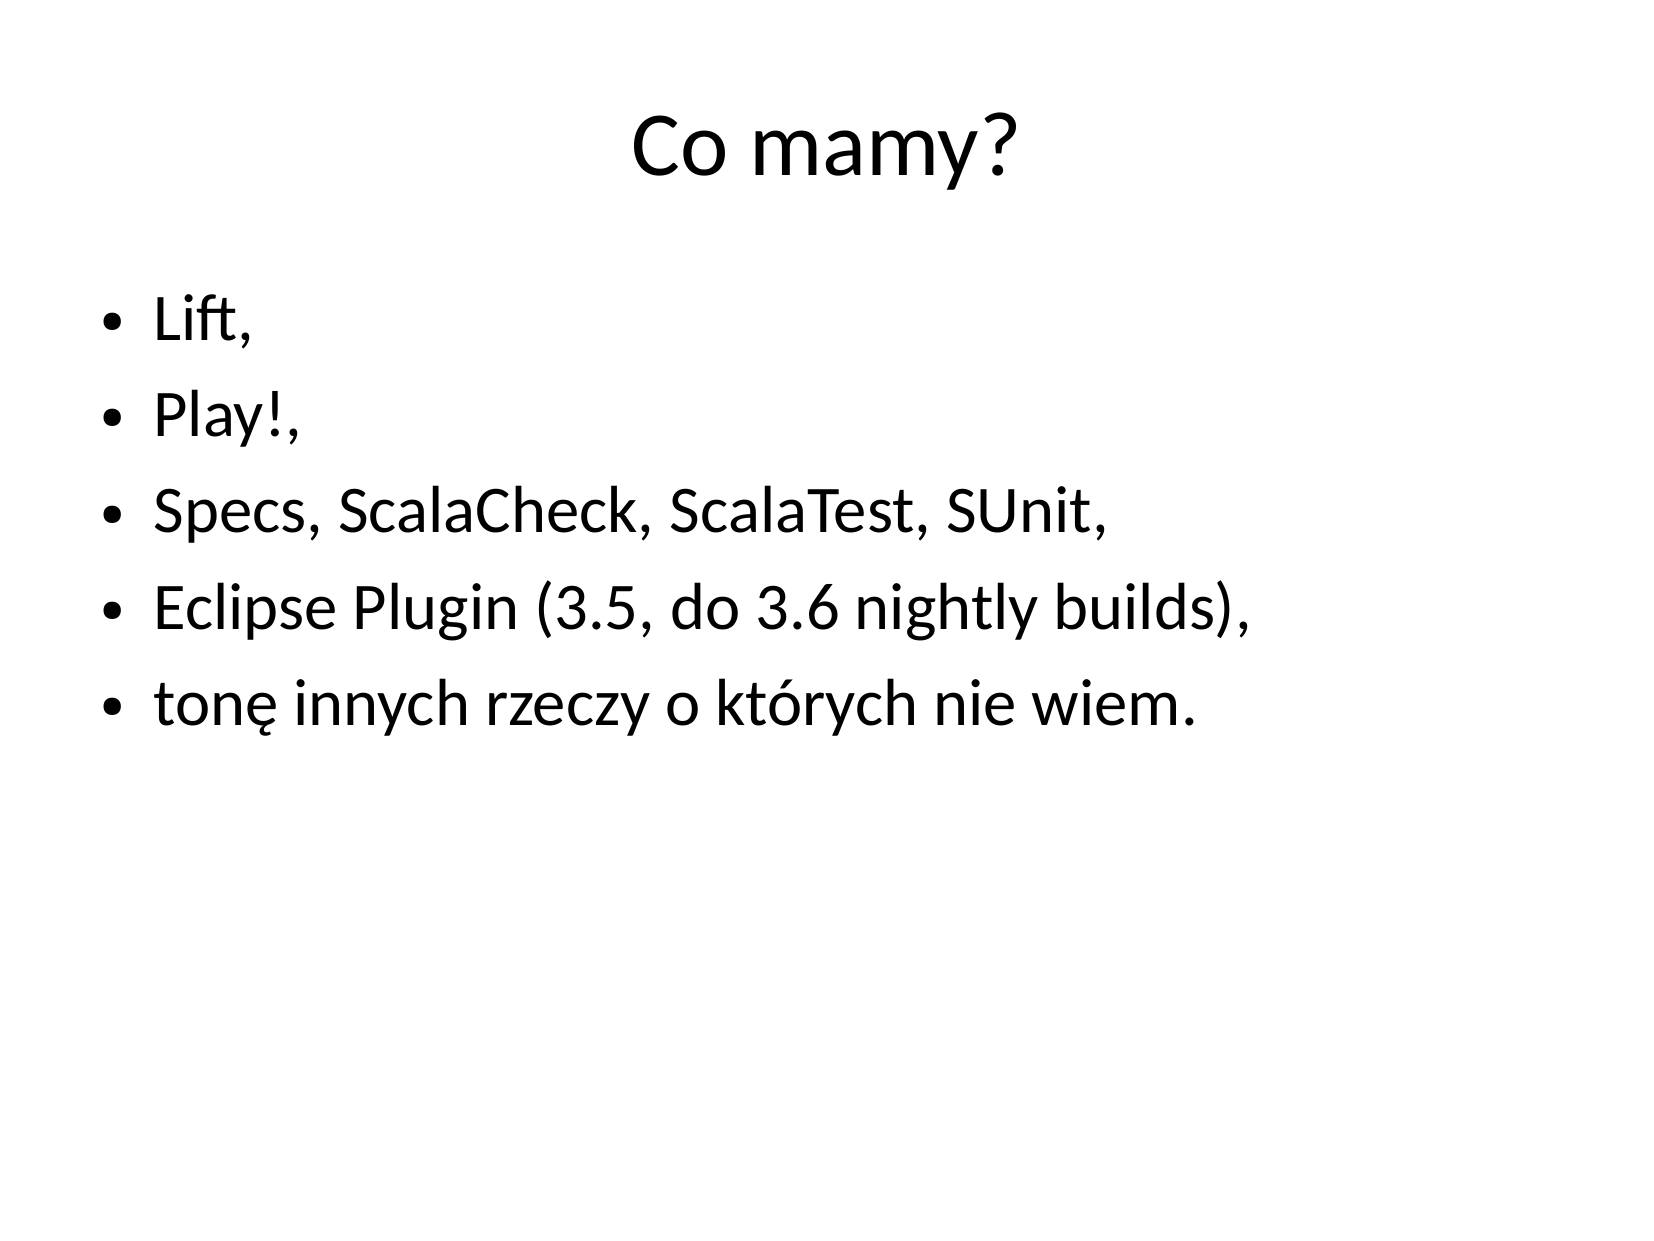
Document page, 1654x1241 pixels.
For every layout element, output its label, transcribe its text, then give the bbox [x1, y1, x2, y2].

list Lift, Play!, Specs, ScalaCheck, ScalaTest, SUnit, Eclipse Plugin (3.5, do 3.6 nightly builds), tonę innych rzeczy o których nie wiem. [82, 290, 1571, 1094]
title Co mamy? [82, 56, 1571, 250]
